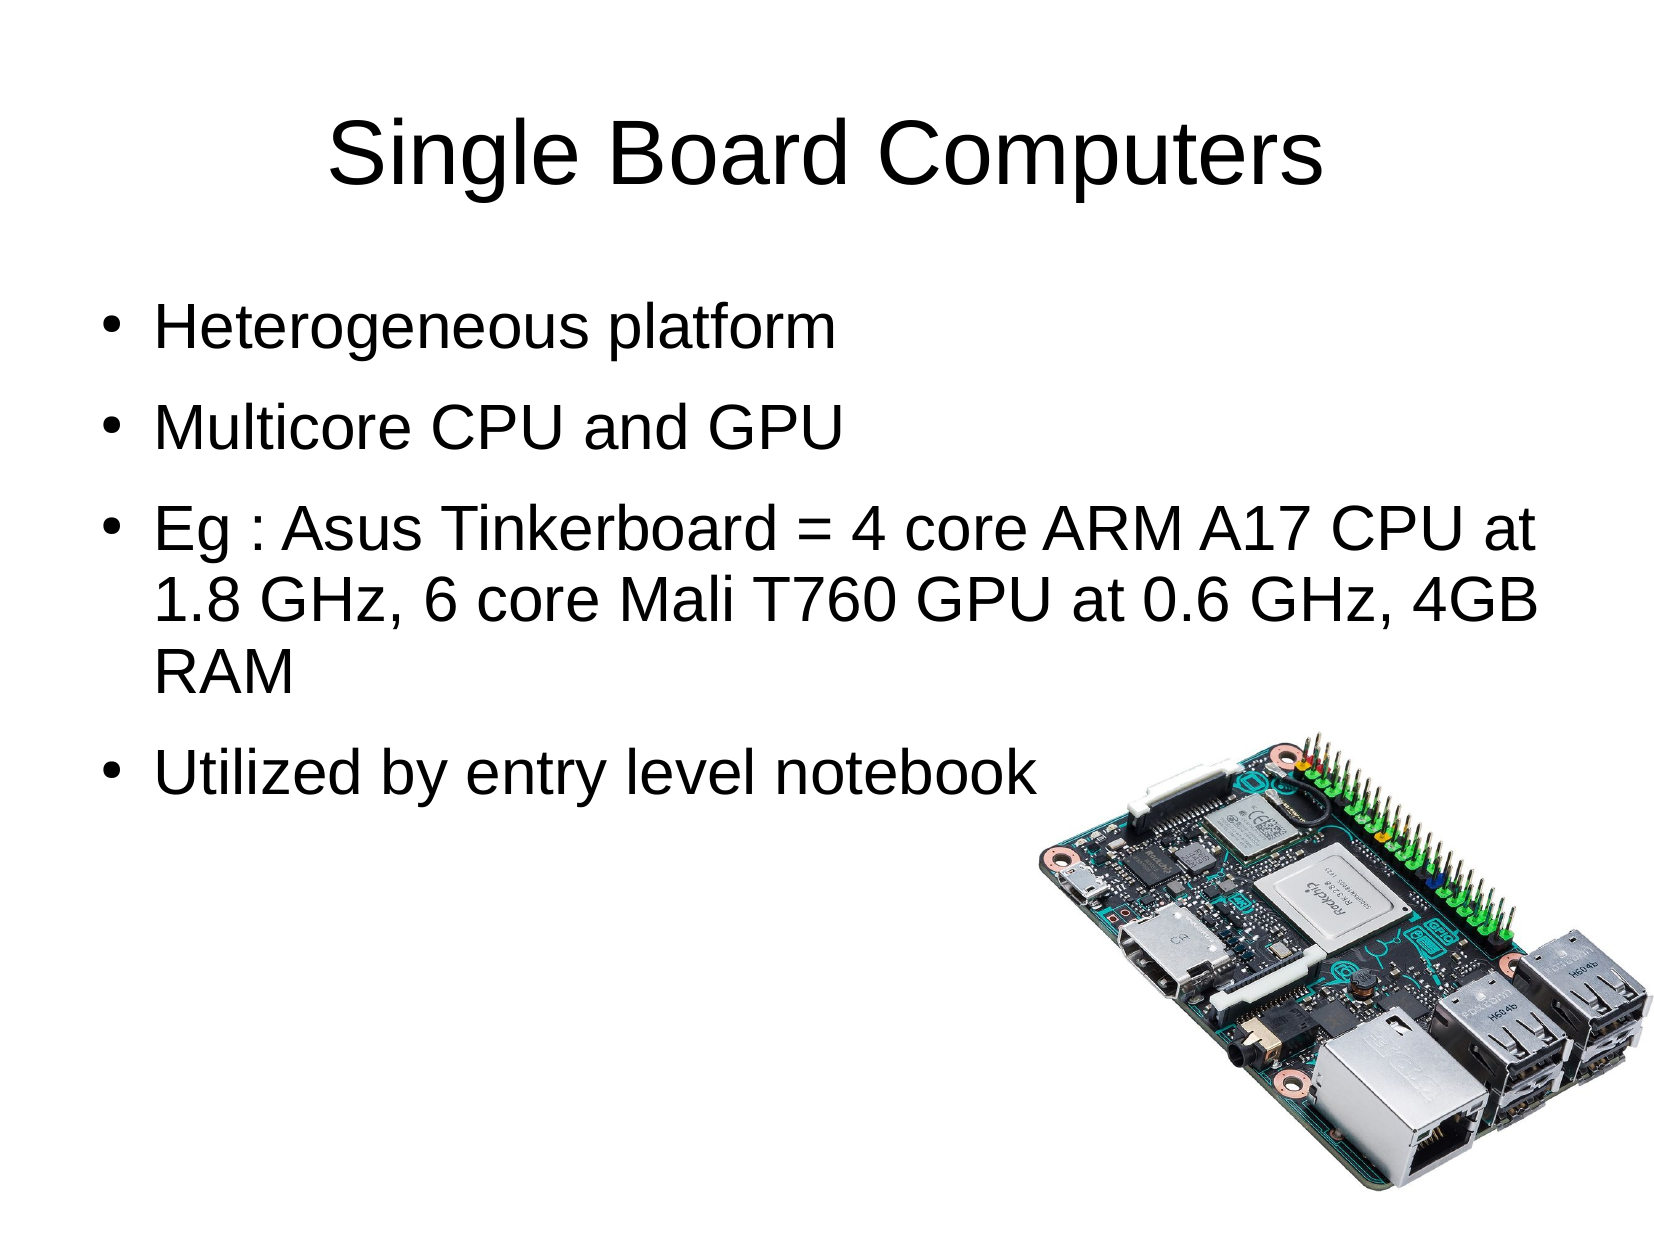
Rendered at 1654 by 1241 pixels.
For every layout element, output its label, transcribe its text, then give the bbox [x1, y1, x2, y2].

title Single Board Computers [82, 49, 1571, 257]
picture [1038, 722, 1654, 1201]
list Heterogeneous platform Multicore CPU and GPU Eg : Asus Tinkerboard = 4 core ARM A17 CPU at 1.8 GHz, 6 core Mali T760 GPU at 0.6 GHz, 4GB RAM Utilized by entry level notebooks [82, 290, 1571, 1010]
